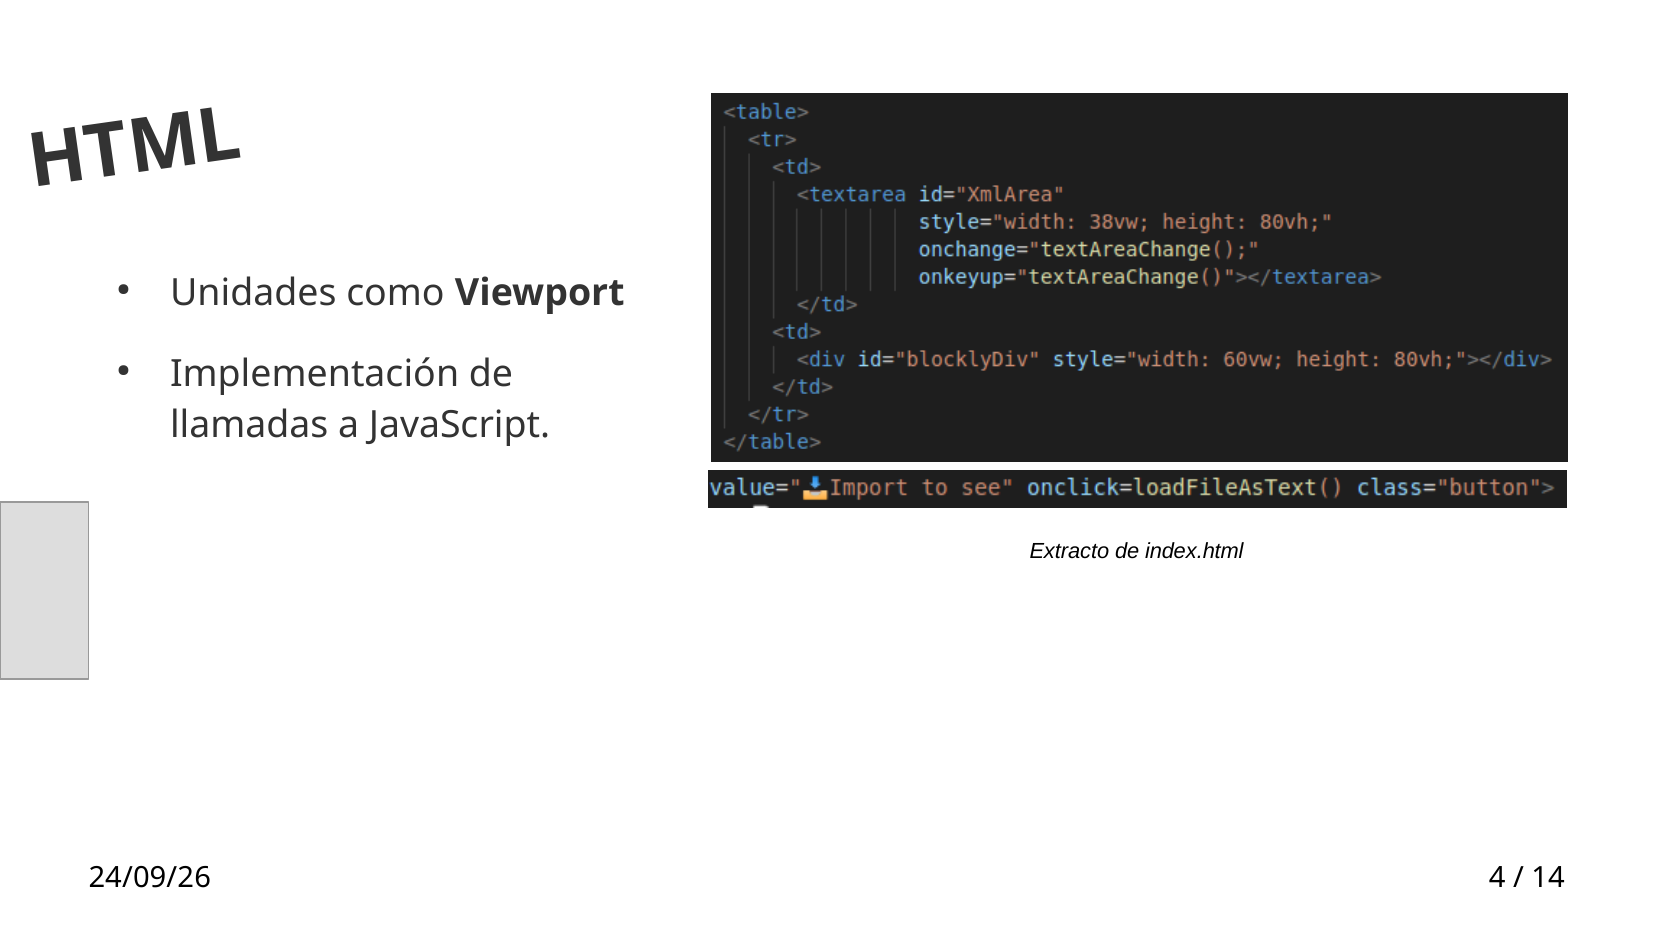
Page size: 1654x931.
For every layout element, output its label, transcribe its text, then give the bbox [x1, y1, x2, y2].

title HTML [16, 0, 1501, 237]
picture [711, 93, 1568, 462]
picture [708, 470, 1567, 508]
list Unidades como Viewport Implementación de llamadas a JavaScript. [99, 265, 680, 789]
text_box Extracto de index.html [708, 531, 1565, 571]
